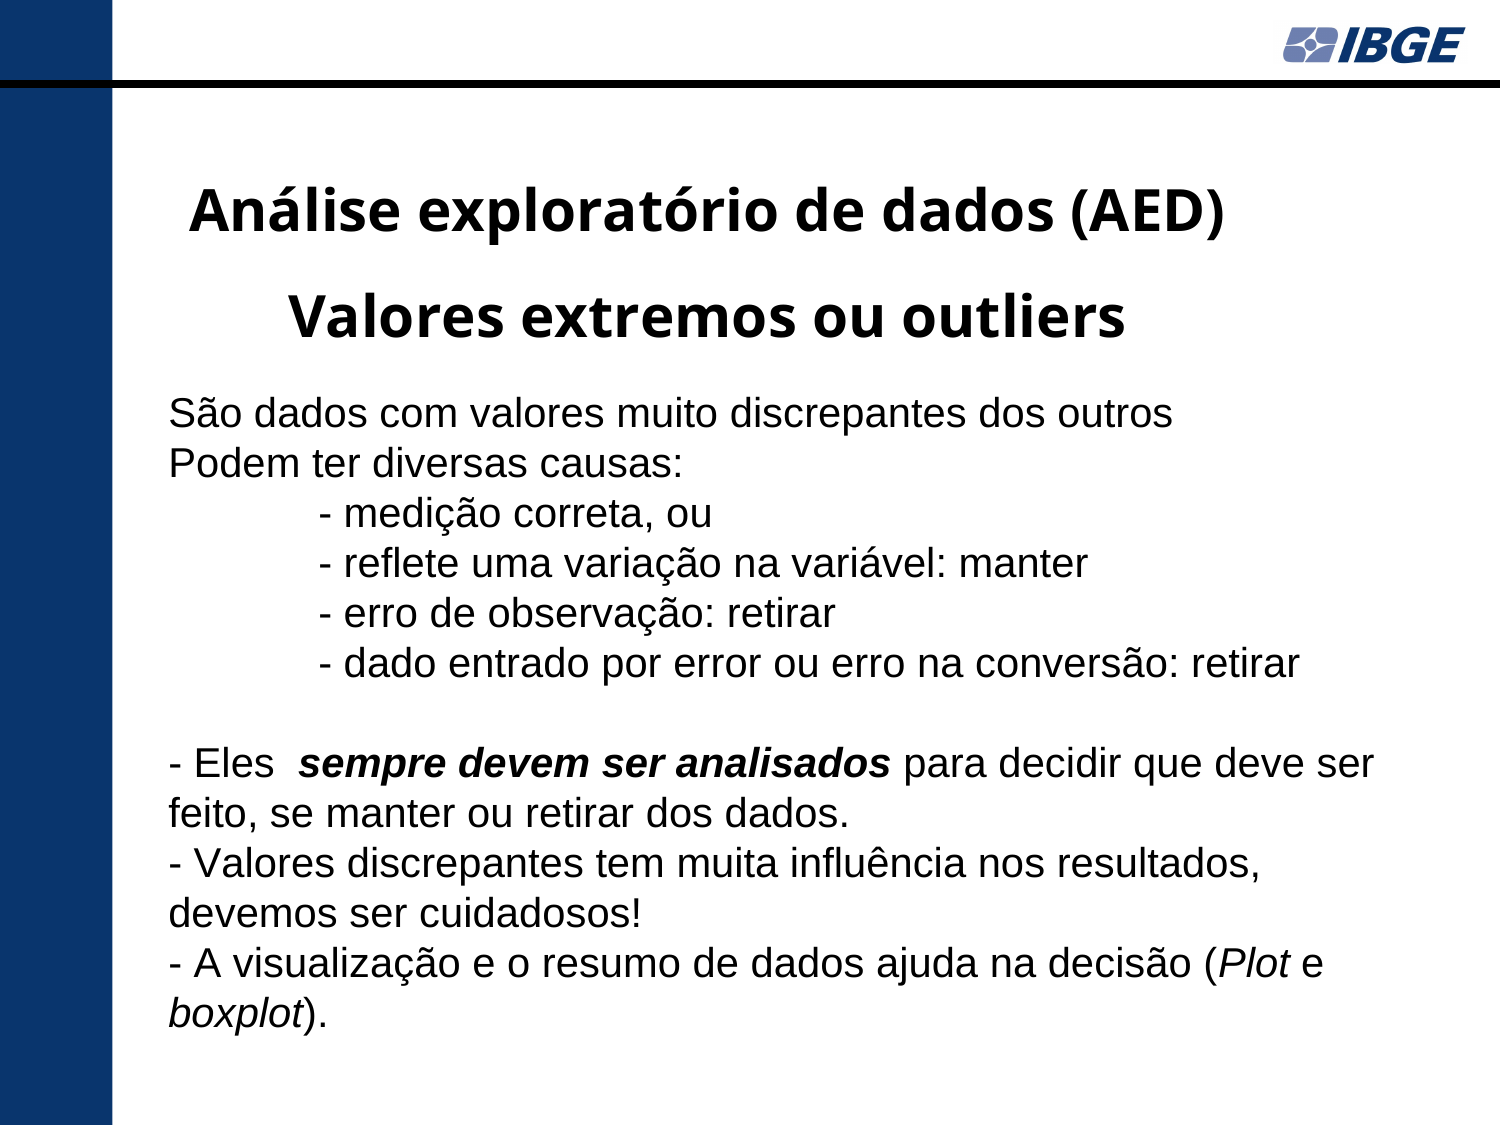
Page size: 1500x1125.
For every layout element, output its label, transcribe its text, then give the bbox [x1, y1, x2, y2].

text_box São dados com valores muito discrepantes dos outros Podem ter diversas causas: - medição correta, ou - reflete uma variação na variável: manter - erro de observação: retirar - dado entrado por error ou erro na conversão: retirar - Eles sempre devem ser analisados para decidir que deve ser feito, se manter ou retirar dos dados. - Valores discrepantes tem muita influência nos resultados, devemos ser cuidadosos! - A visualização e o resumo de dados ajuda na decisão (Plot e boxplot). [153, 377, 1418, 1094]
picture [1273, 20, 1468, 64]
text_box Análise exploratório de dados (AED) Valores extremos ou outliers [174, 165, 1426, 358]
